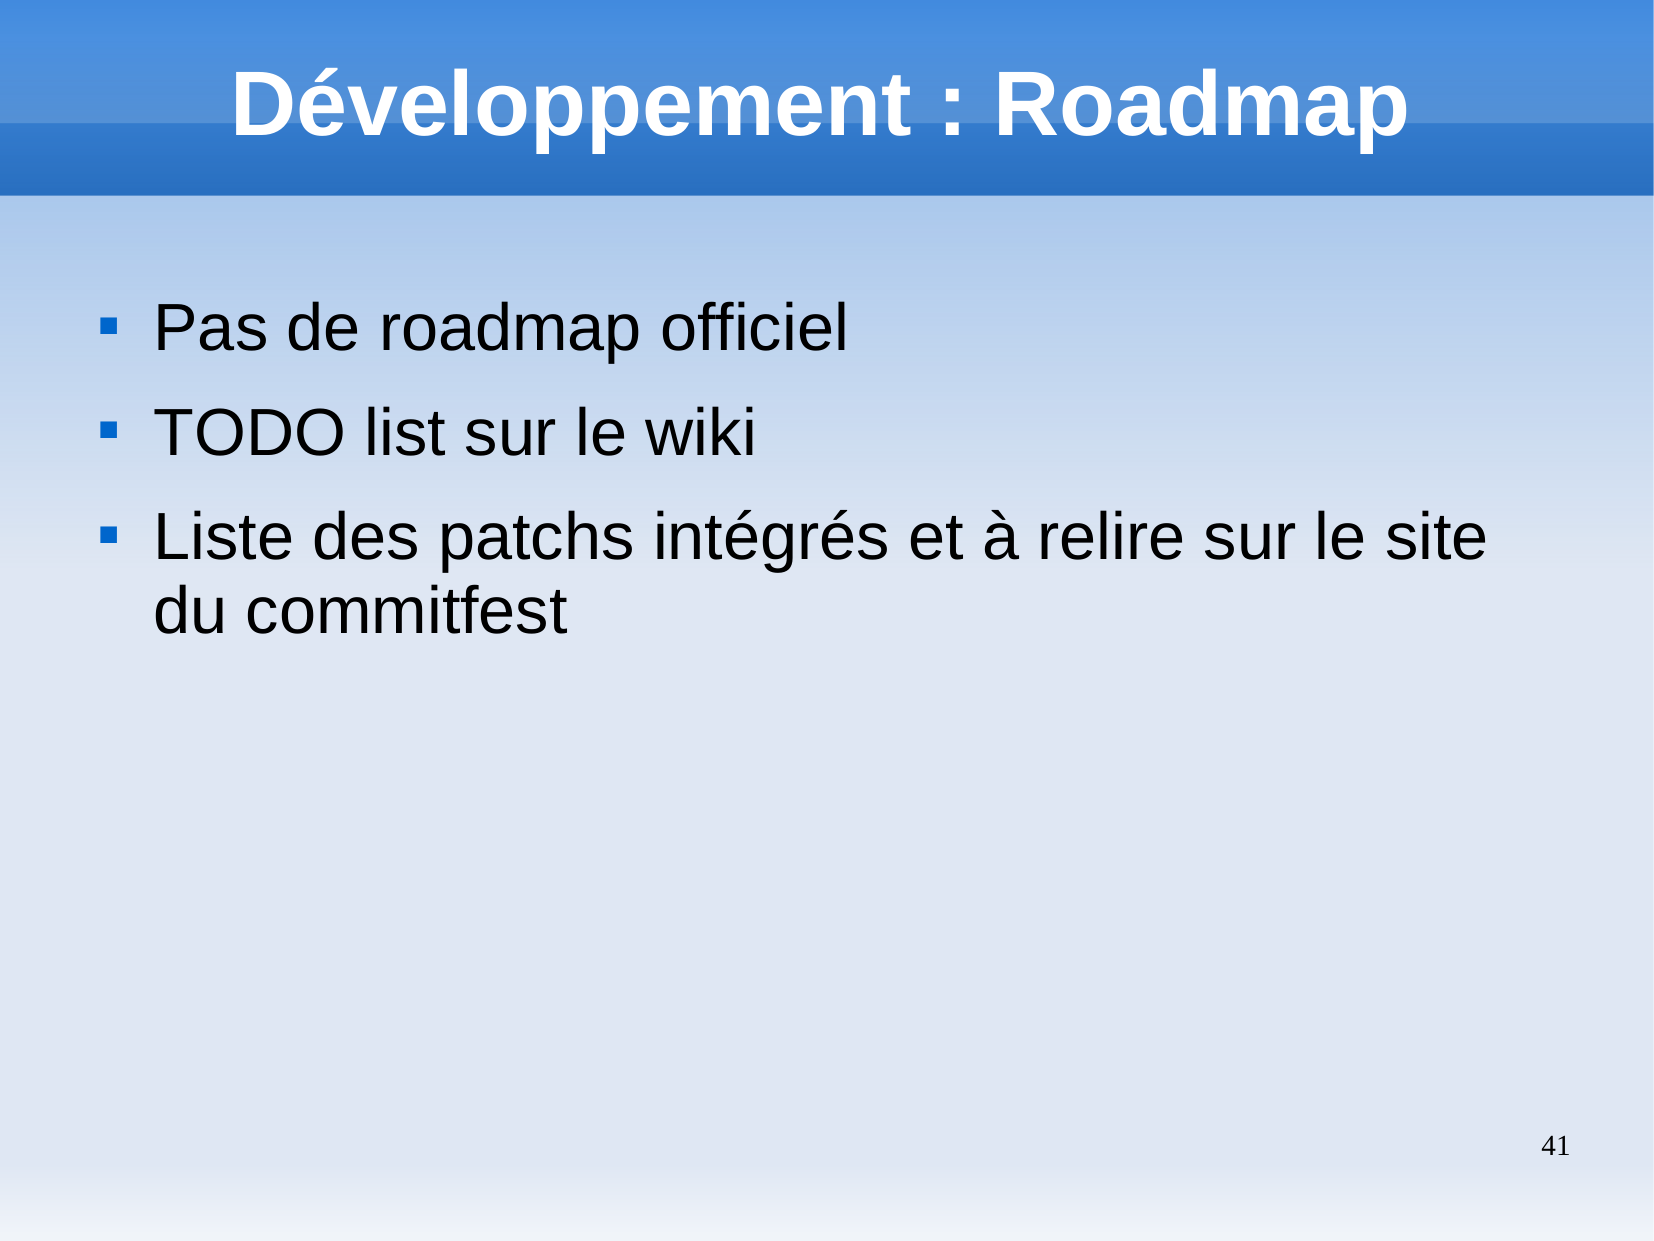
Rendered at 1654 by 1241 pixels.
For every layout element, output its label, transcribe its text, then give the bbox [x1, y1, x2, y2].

title Développement : Roadmap [76, 0, 1565, 208]
picture [0, 0, 1654, 1241]
list Pas de roadmap officiel TODO list sur le wiki Liste des patchs intégrés et à relire sur le site du commitfest [82, 290, 1571, 1109]
